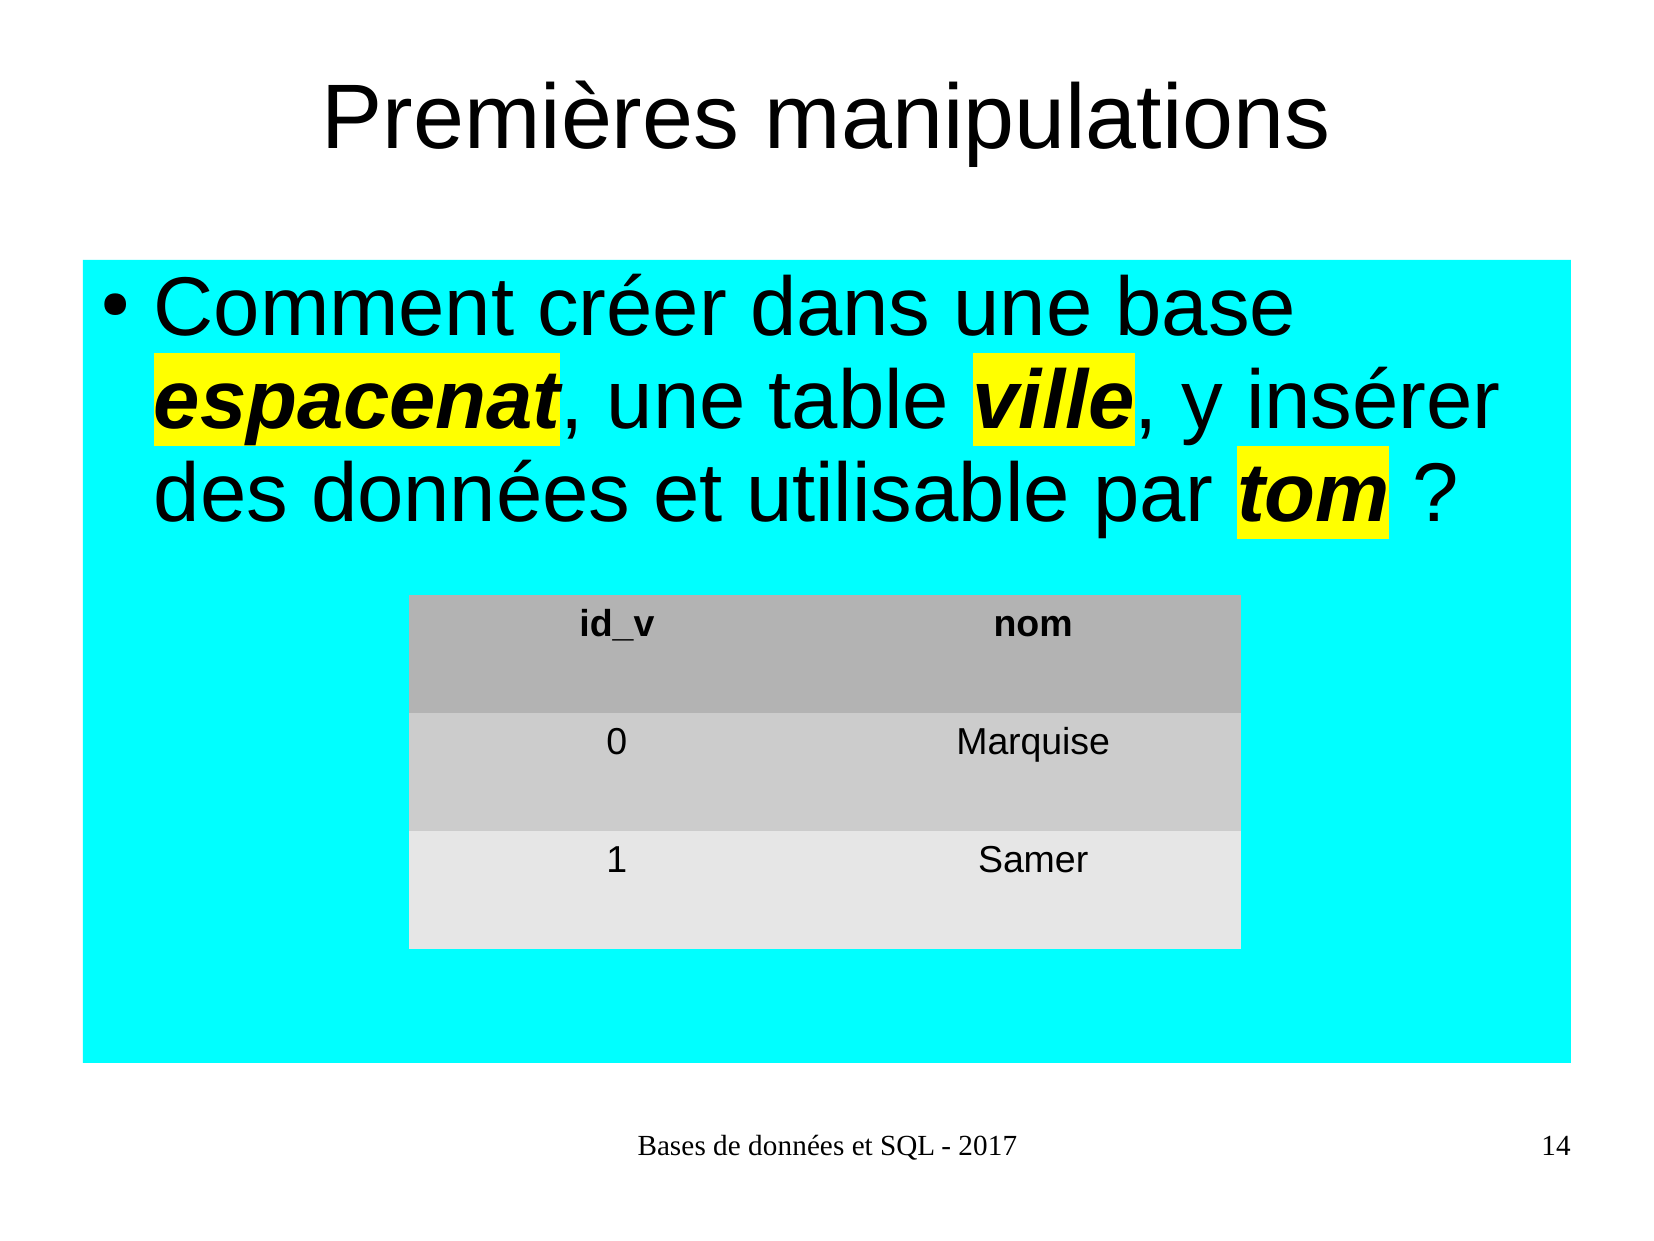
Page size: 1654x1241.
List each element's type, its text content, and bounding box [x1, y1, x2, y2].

table_header nom [825, 595, 1241, 713]
table_cell Marquise [825, 713, 1241, 831]
table_cell 0 [409, 713, 825, 831]
list Comment créer dans une base espacenat, une table ville, y insérer des données et utilisable par tom ? [82, 259, 1571, 1063]
table_header id_v [409, 595, 825, 713]
title Premières manipulations [82, 56, 1571, 178]
table_cell Samer [825, 831, 1241, 949]
table_cell 1 [409, 831, 825, 949]
